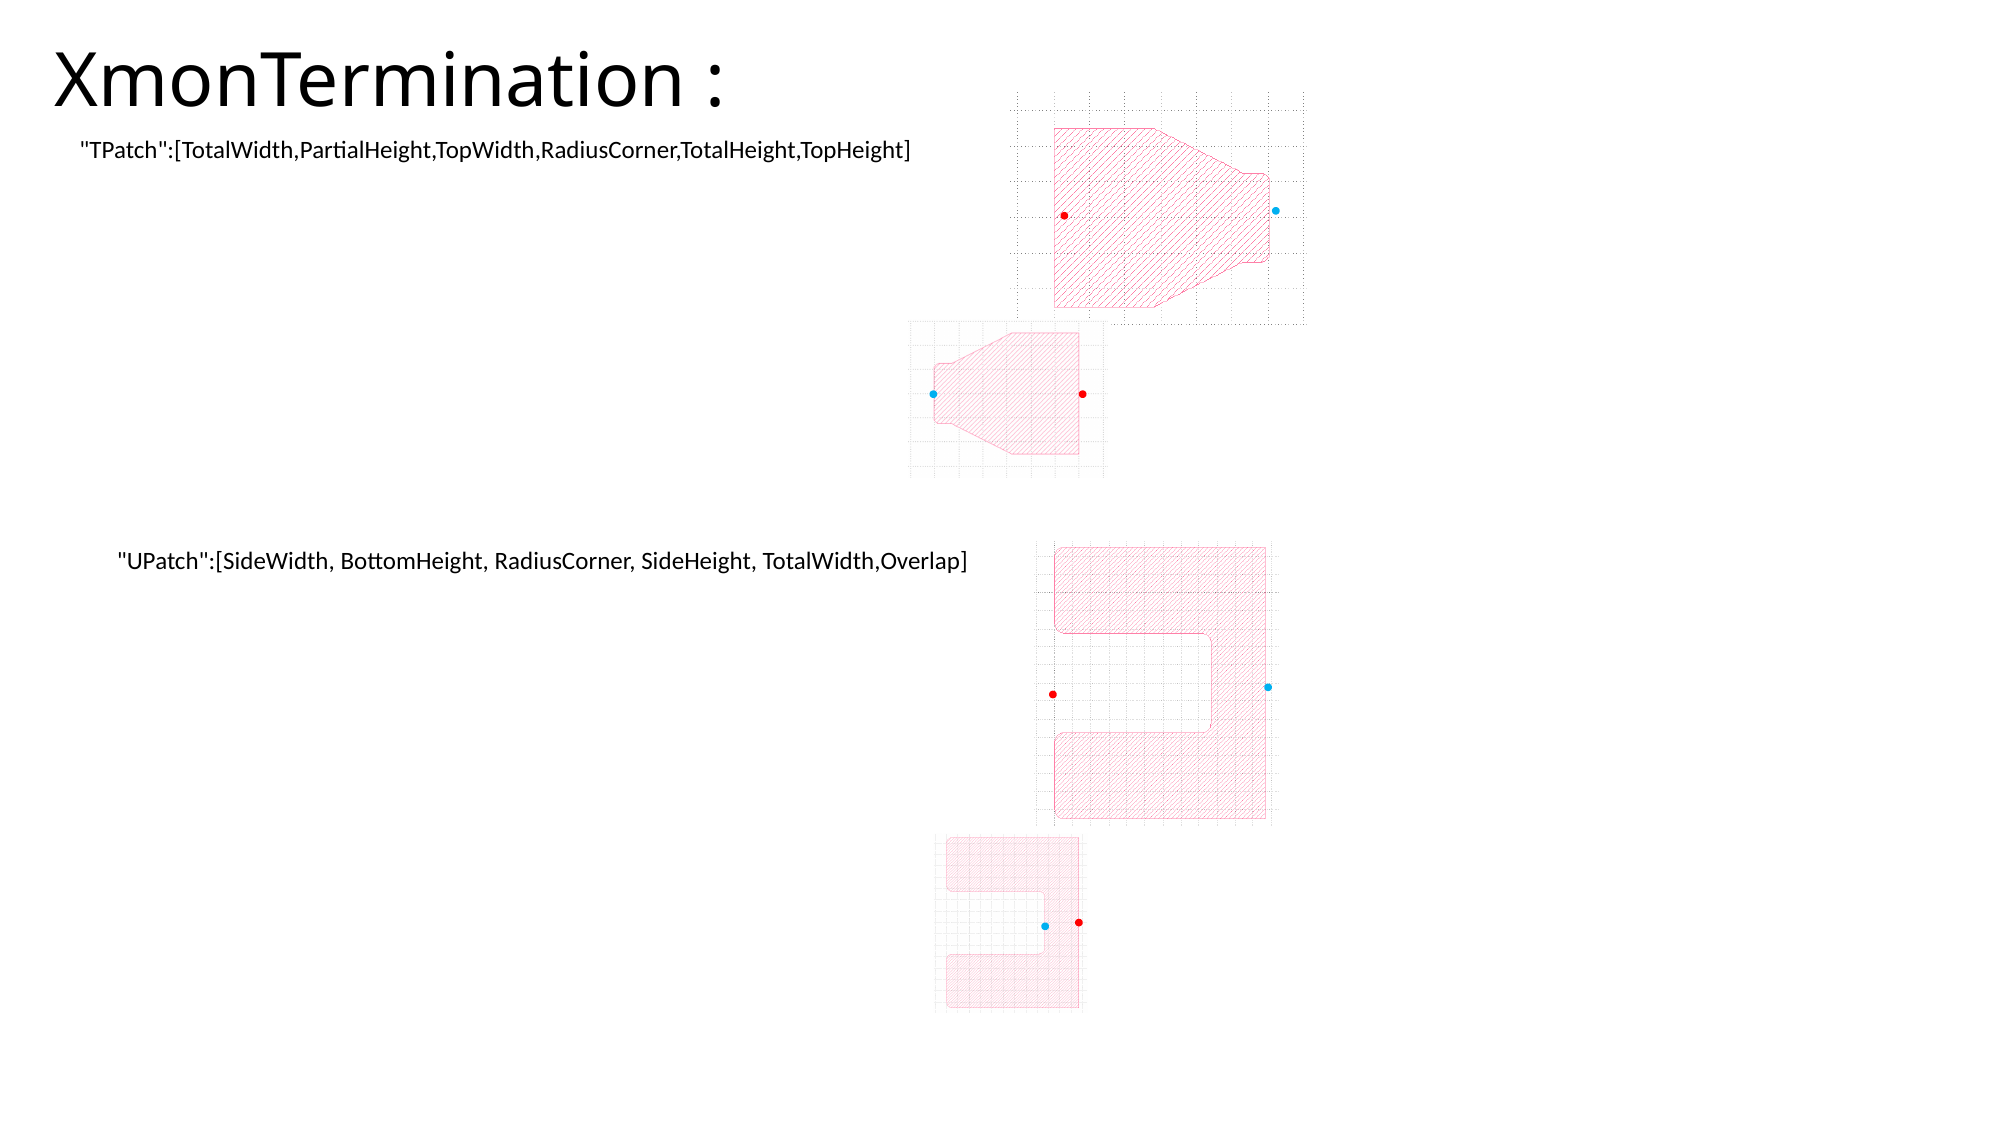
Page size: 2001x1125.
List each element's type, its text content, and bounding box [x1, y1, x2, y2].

text_box [929, 390, 938, 398]
text_box [1264, 683, 1272, 692]
picture [908, 149, 1307, 478]
text_box [1049, 690, 1057, 699]
title XmonTermination : [39, 16, 1765, 149]
text_box "TPatch":[TotalWidth,PartialHeight,TopWidth,RadiusCorner,TotalHeight,TopHeight] [64, 126, 1064, 171]
text_box [1060, 211, 1069, 220]
text_box [1075, 918, 1083, 927]
text_box [1078, 390, 1087, 398]
picture [933, 833, 1088, 1013]
text_box [1041, 922, 1049, 931]
text_box "UPatch":[SideWidth, BottomHeight, RadiusCorner, SideHeight, TotalWidth,Overlap] [101, 536, 991, 583]
text_box [1271, 207, 1280, 215]
picture [1033, 540, 1280, 827]
